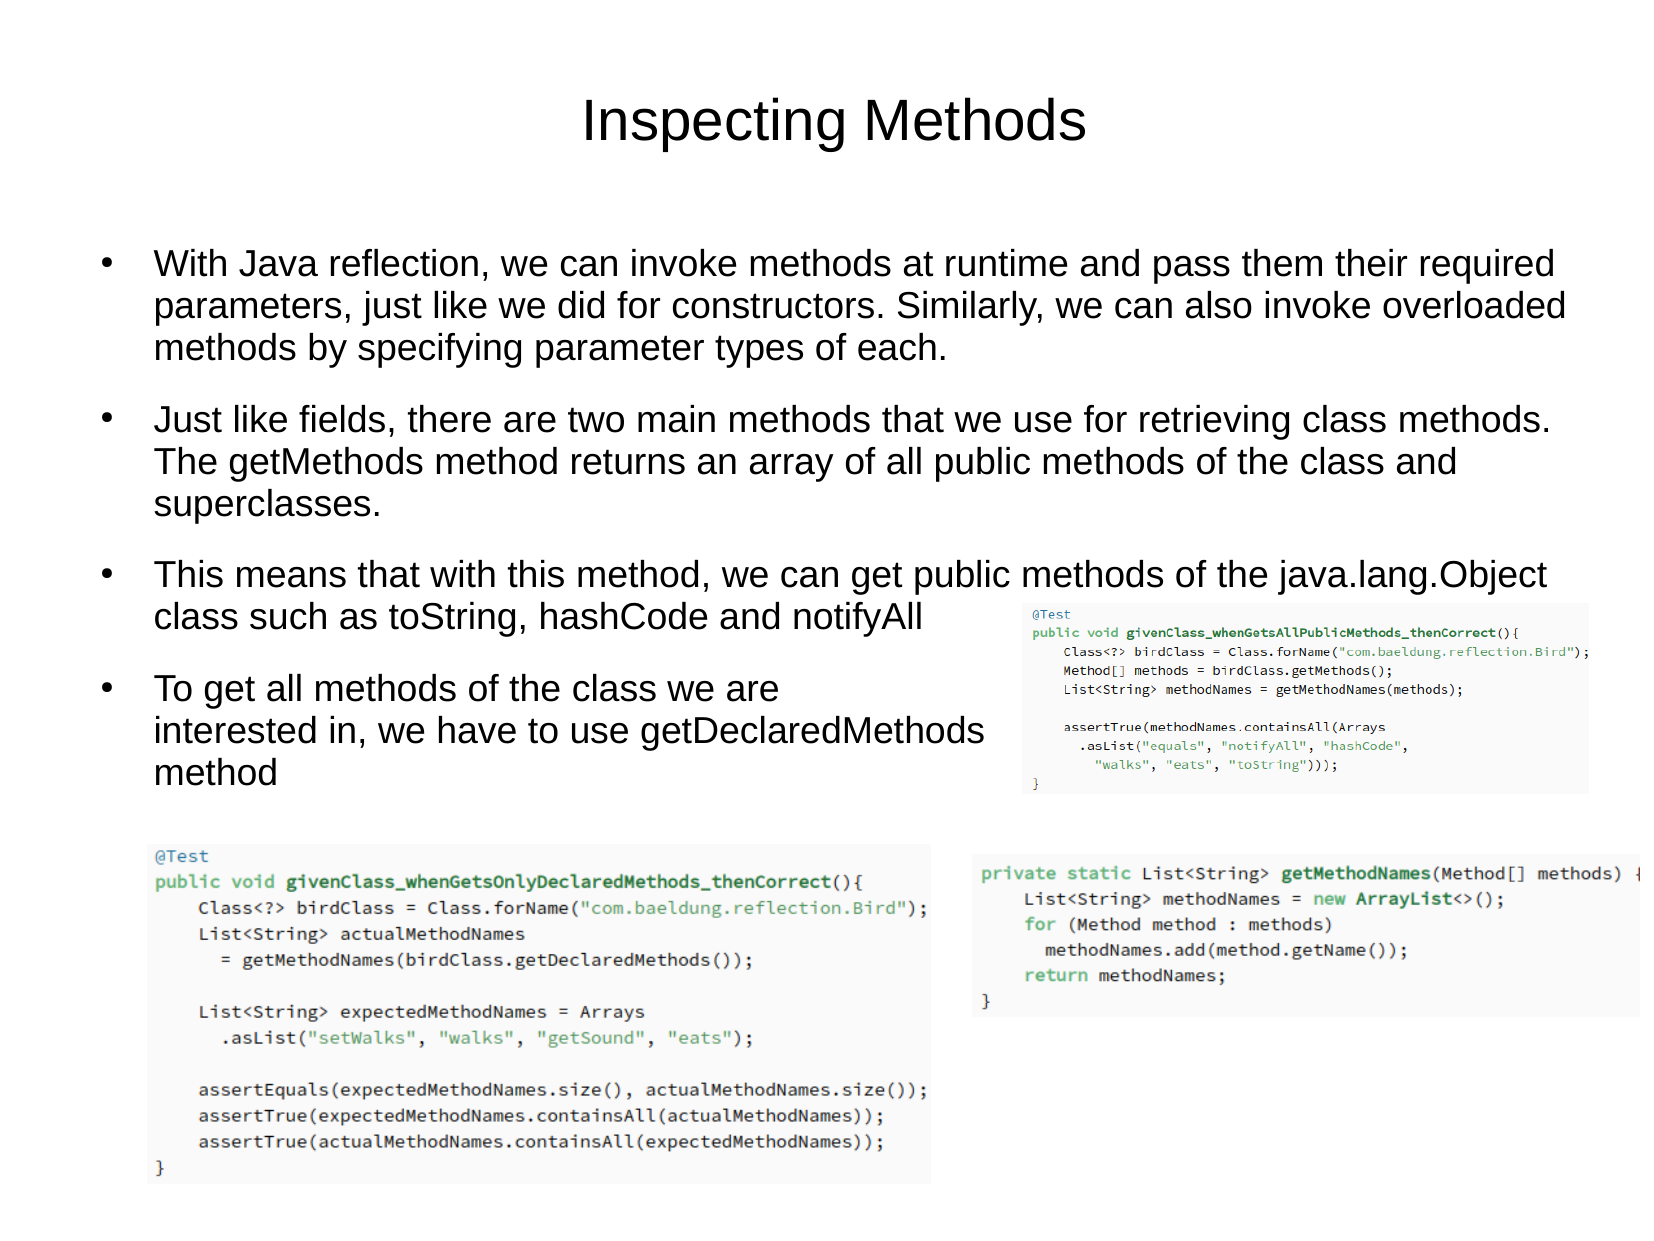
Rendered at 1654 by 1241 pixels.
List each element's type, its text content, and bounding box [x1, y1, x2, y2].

list With Java reflection, we can invoke methods at runtime and pass them their required parameters, just like we did for constructors. Similarly, we can also invoke overloaded methods by specifying parameter types of each. Just like fields, there are two main methods that we use for retrieving class methods. The getMethods method returns an array of all public methods of the class and superclasses. This means that with this method, we can get public methods of the java.lang.Object class such as toString, hashCode and notifyAll To get all methods of the class we are interested in, we have to use getDeclaredMethods method [82, 242, 1619, 1165]
picture [147, 844, 931, 1185]
picture [1022, 603, 1589, 794]
title Inspecting Methods [82, 49, 1571, 242]
picture [972, 854, 1640, 1018]
